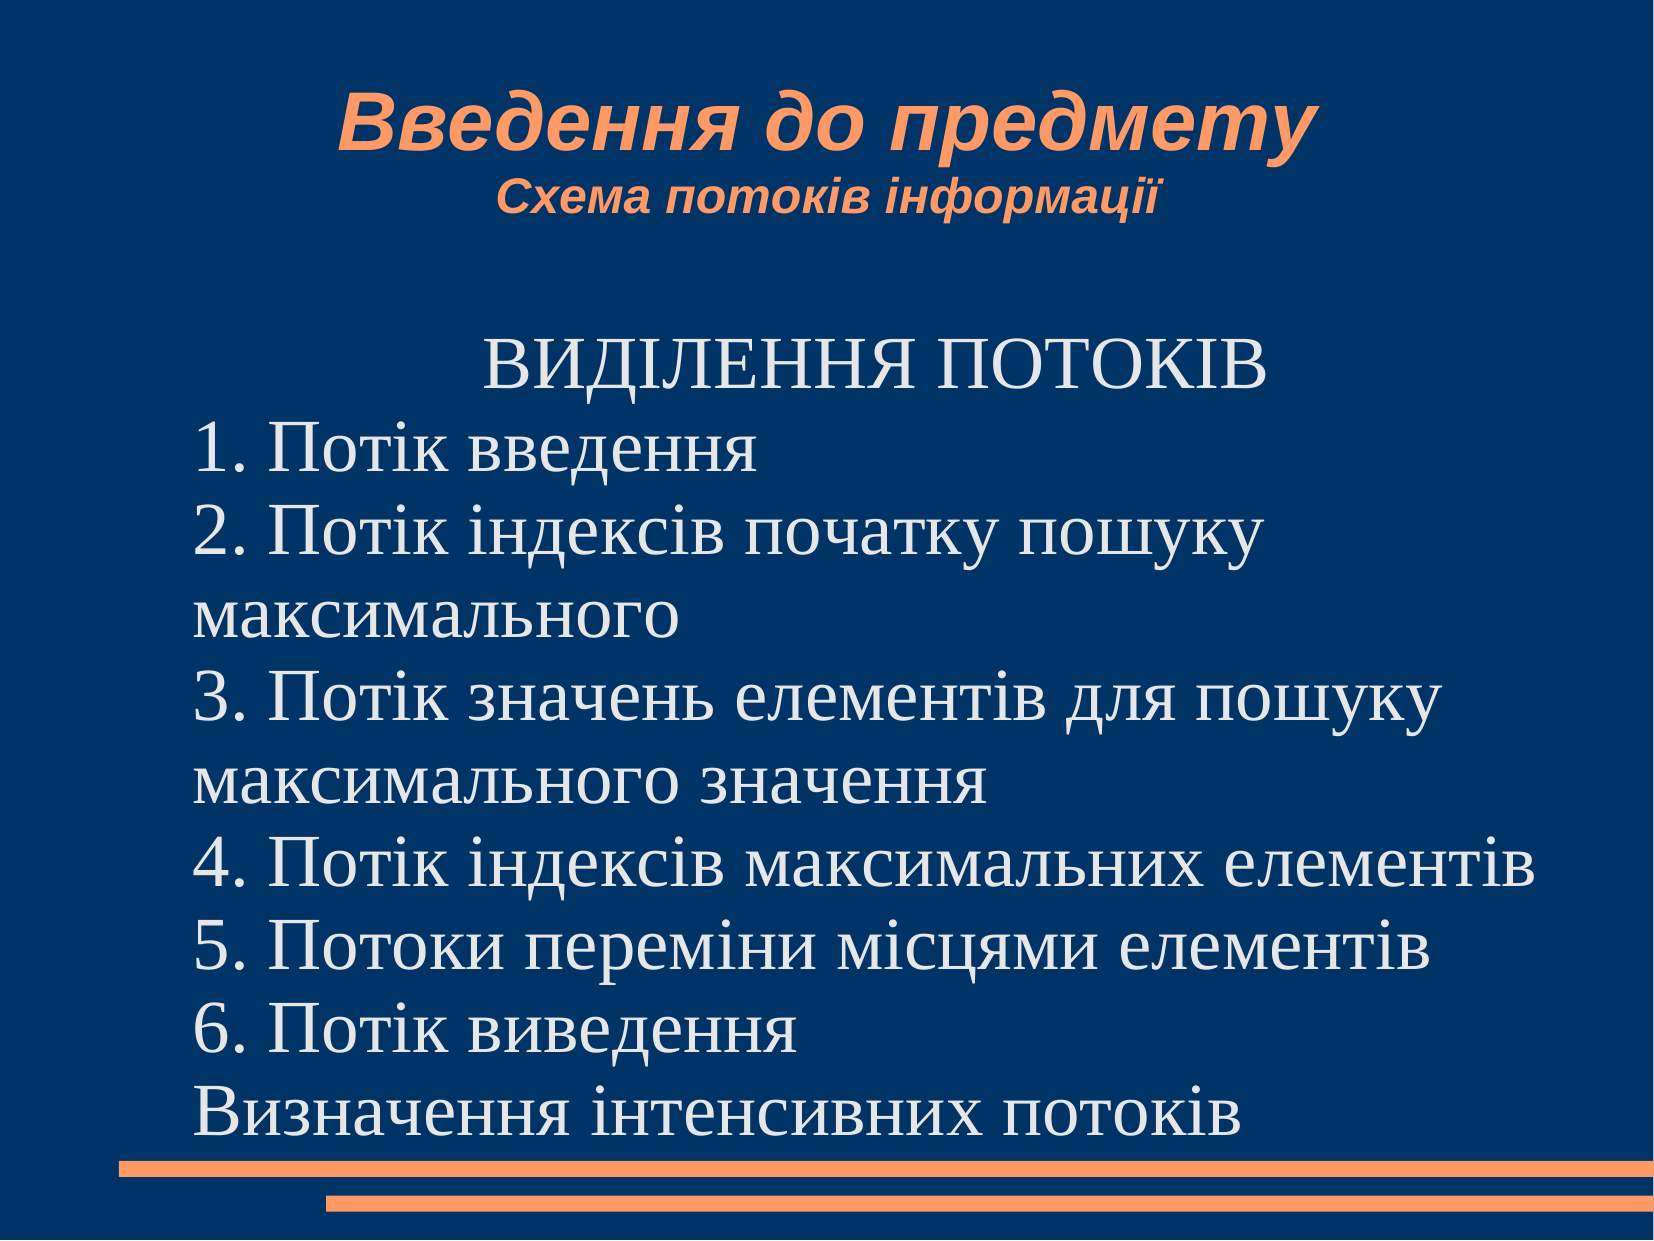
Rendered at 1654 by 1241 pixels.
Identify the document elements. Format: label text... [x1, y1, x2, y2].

title Введення до предмету Схема потоків інформації [121, 46, 1534, 254]
list ВИДІЛЕННЯ ПОТОКІВ 1. Потік введення 2. Потік індексів початку пошуку максимального 3. Потік значень елементів для пошуку максимального значення 4. Потік індексів максимальних елементів 5. Потоки переміни місцями елементів 6. Потік виведення Визначення інтенсивних потоків [121, 322, 1561, 1152]
